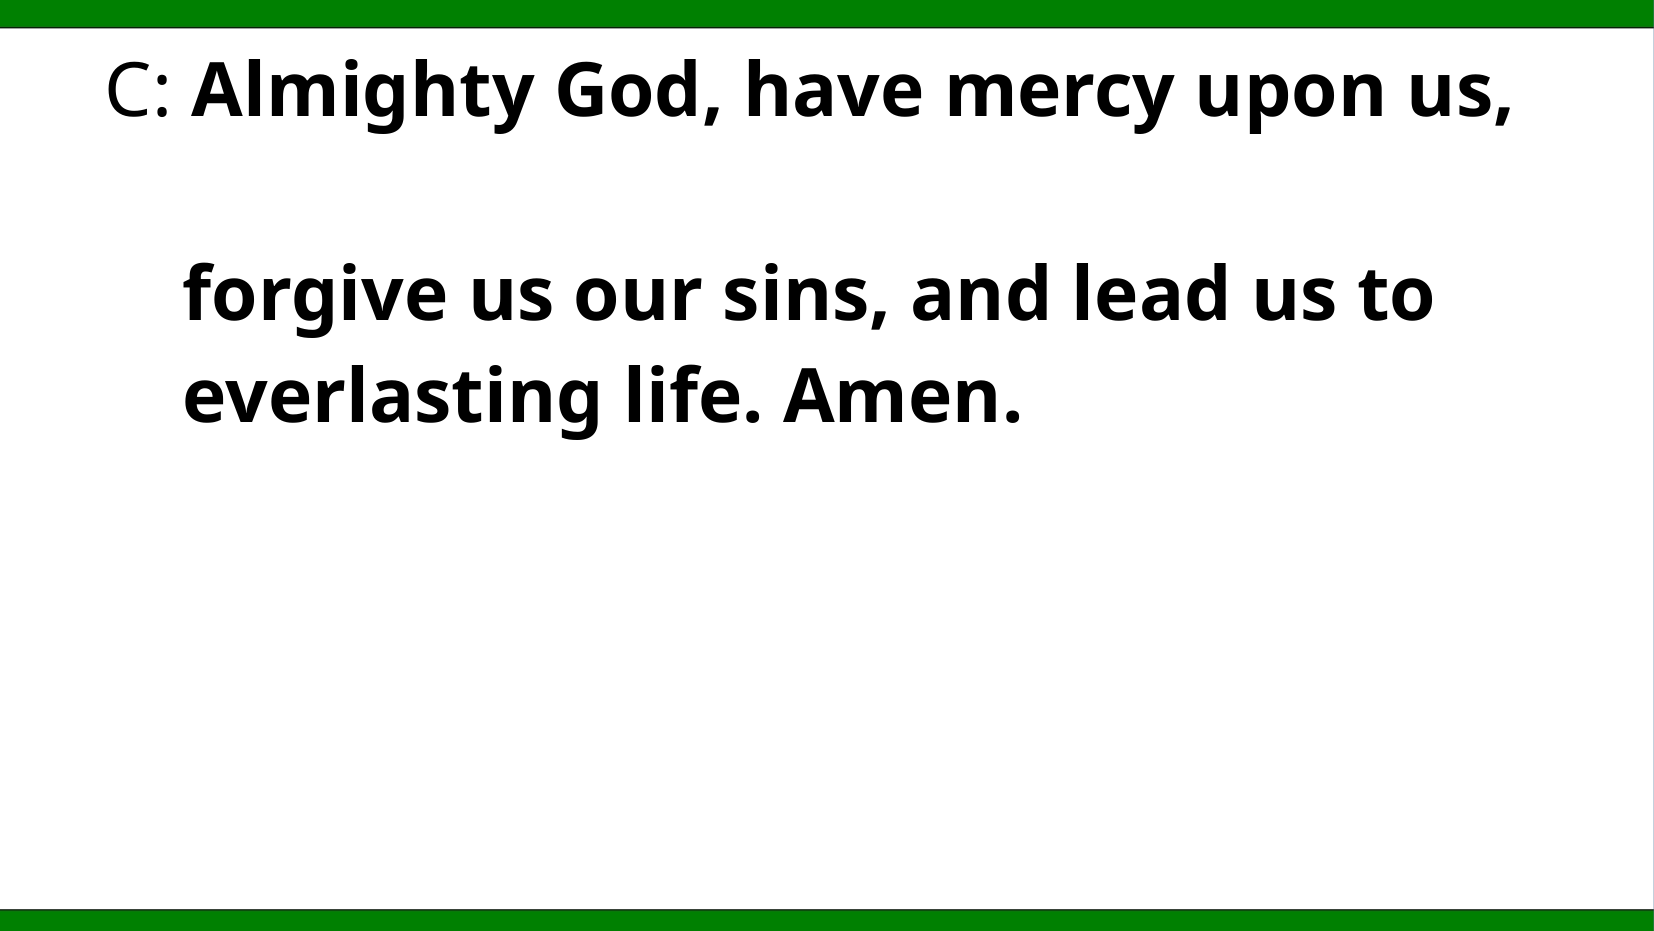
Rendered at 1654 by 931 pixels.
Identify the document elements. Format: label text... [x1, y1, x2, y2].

text_box C: Almighty God, have mercy upon us, forgive us our sins, and lead us to everlasting life. Amen. [90, 28, 1561, 343]
picture [0, 0, 1654, 931]
